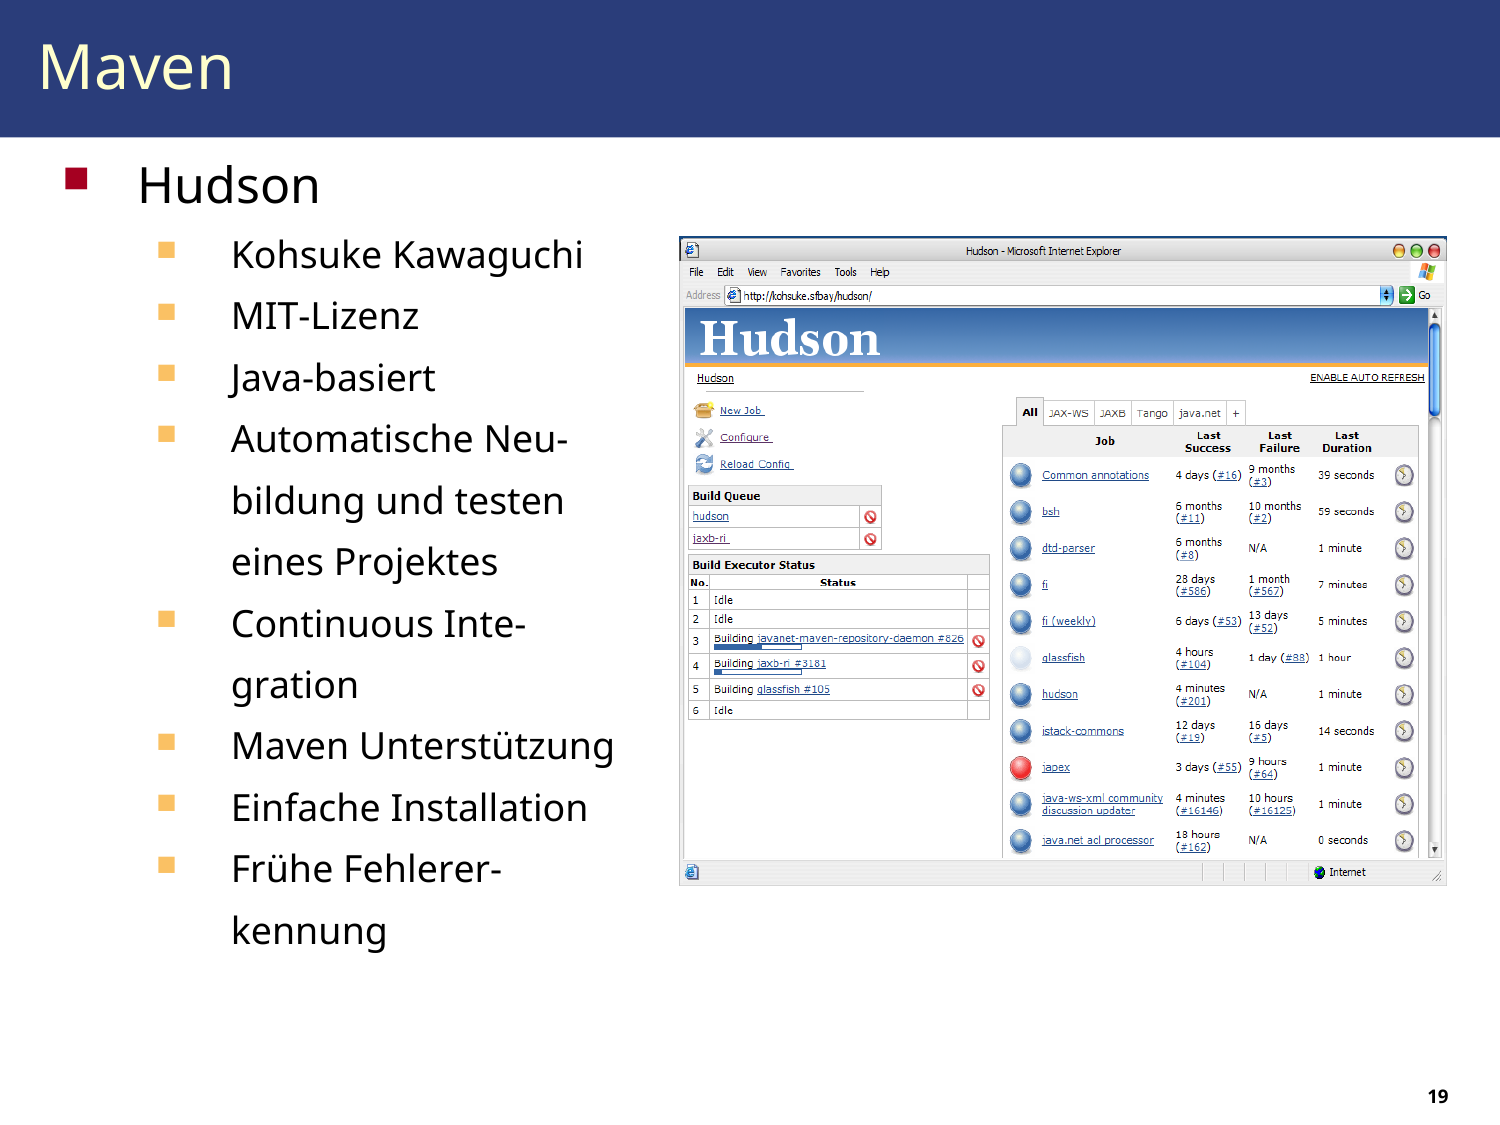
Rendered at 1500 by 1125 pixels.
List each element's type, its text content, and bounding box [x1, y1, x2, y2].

picture [679, 236, 1447, 886]
list Hudson Kohsuke Kawaguchi MIT-Lizenz Java-basiert Automatische Neu- bildung und testen eines Projektes Continuous Inte- gration Maven Unterstützung Einfache Installation Frühe Fehlerer- kennung [62, 149, 1450, 1073]
title Maven [37, 22, 1476, 109]
